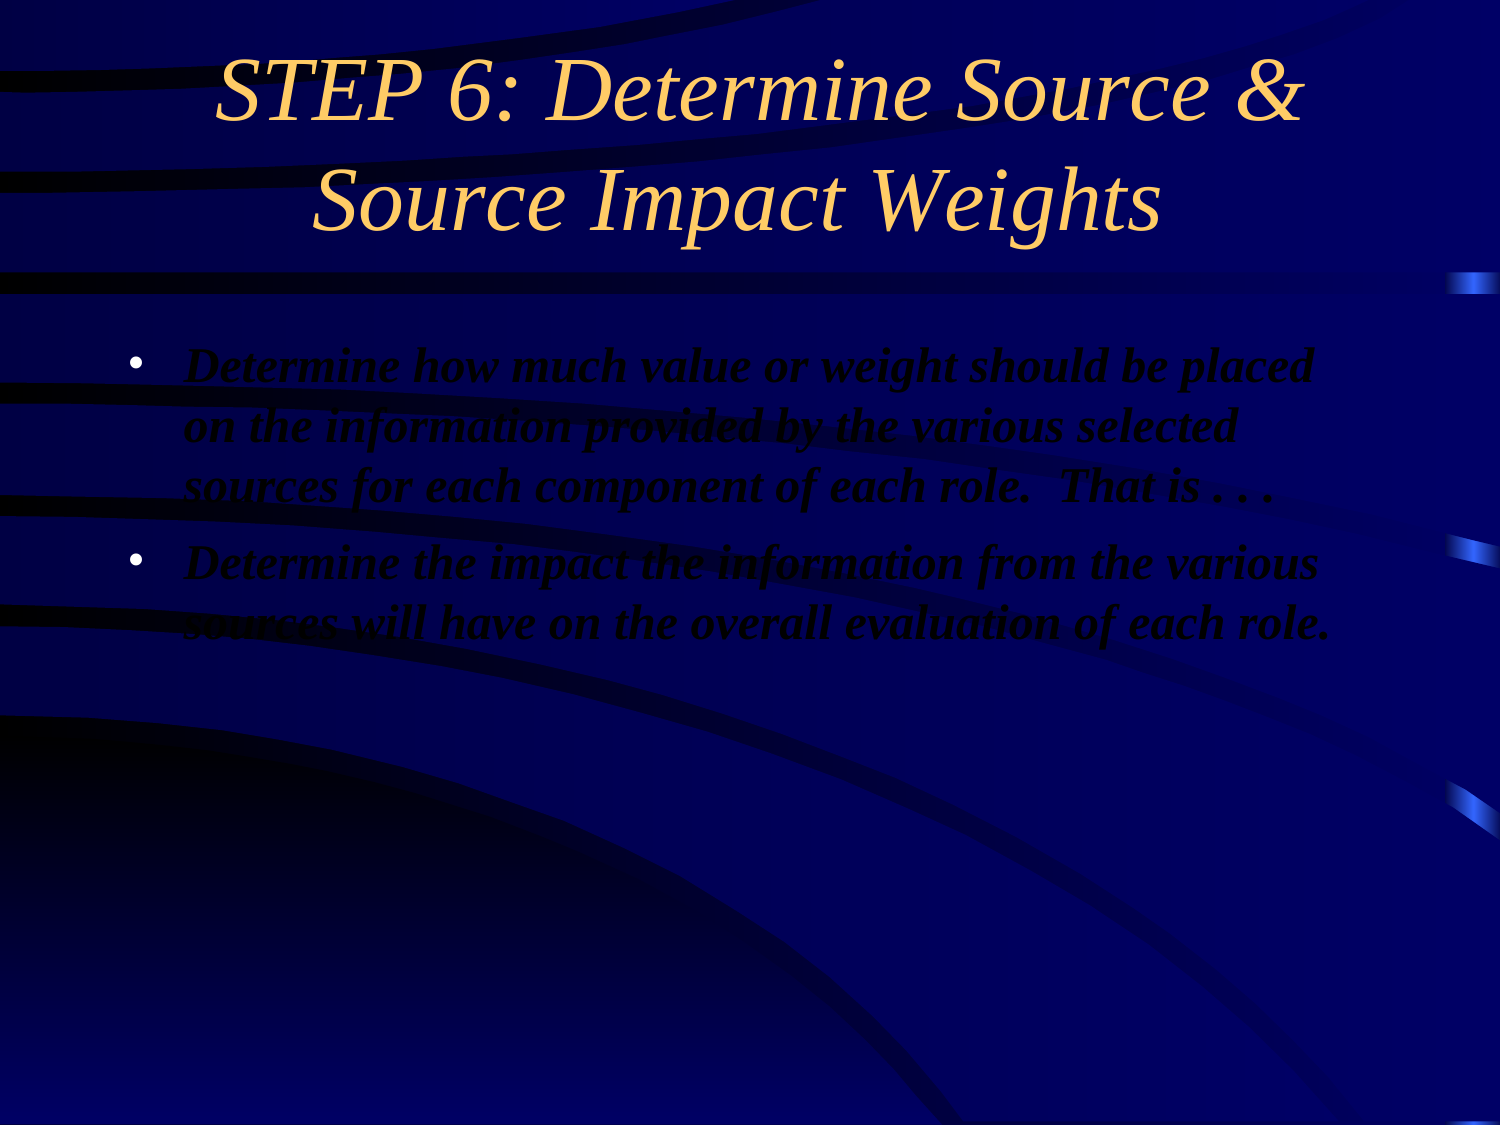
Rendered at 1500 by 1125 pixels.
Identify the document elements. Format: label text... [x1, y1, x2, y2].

title STEP 6: Determine Source & Source Impact Weights [112, 99, 1388, 288]
list Determine how much value or weight should be placed on the information provided by the various selected sources for each component of each role. That is . . . Determine the impact the information from the various sources will have on the overall evaluation of each role. [112, 324, 1388, 1000]
